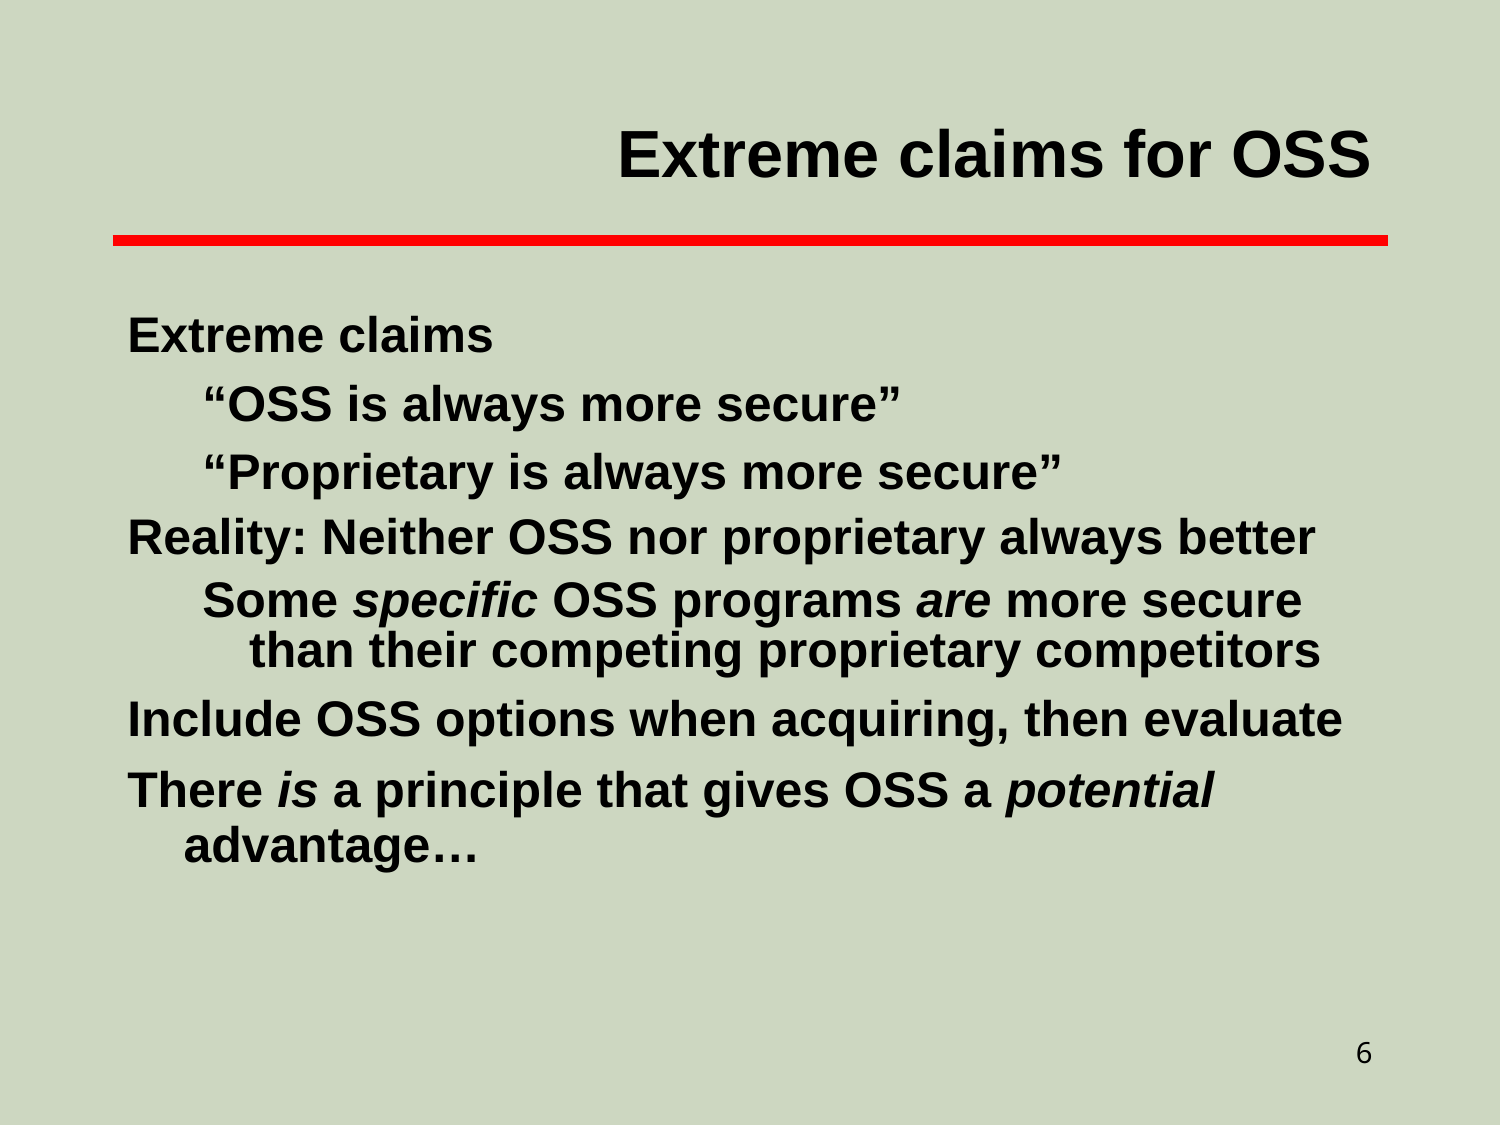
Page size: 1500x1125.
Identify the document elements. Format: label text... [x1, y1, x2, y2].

title Extreme claims for OSS [337, 85, 1388, 224]
list Extreme claims “OSS is always more secure” “Proprietary is always more secure” Reality: Neither OSS nor proprietary always better Some specific OSS programs are more secure than their competing proprietary competitors Include OSS options when acquiring, then evaluate There is a principle that gives OSS a potential advantage… [112, 299, 1388, 1000]
